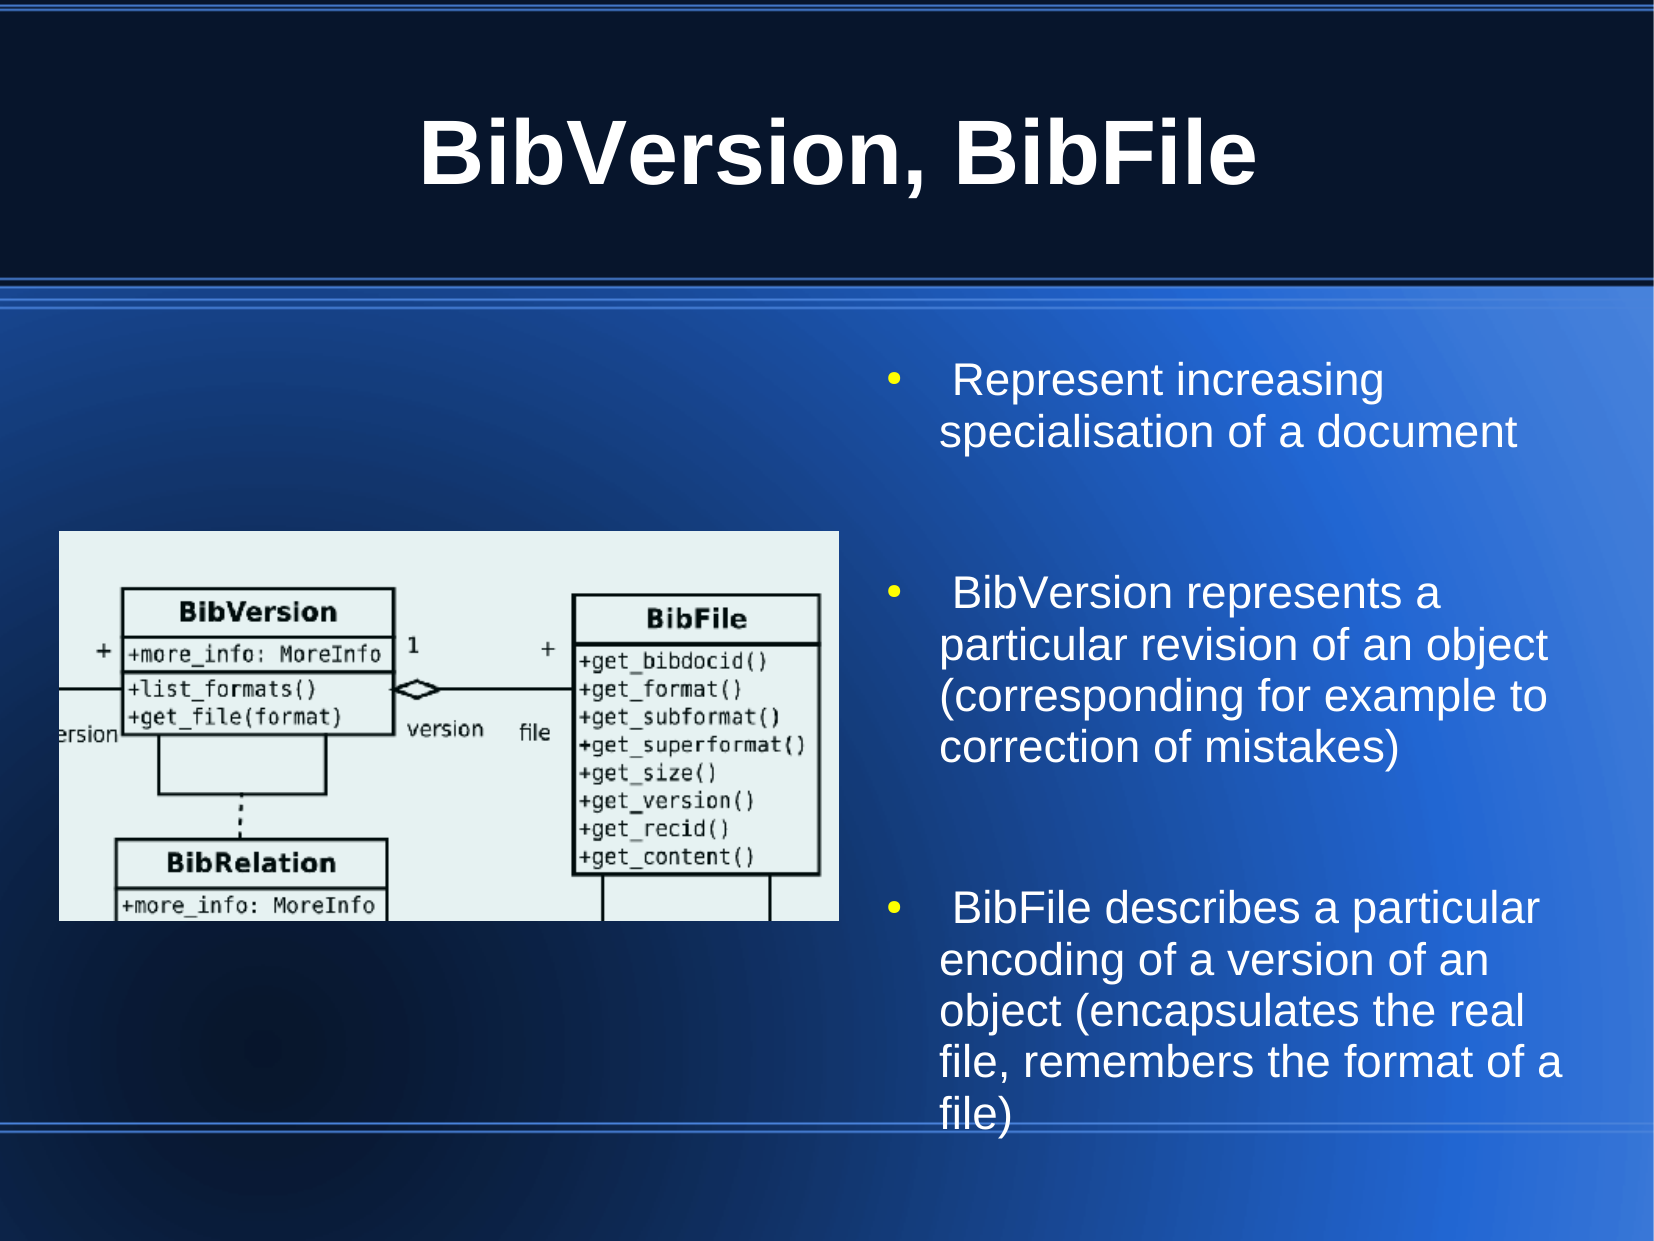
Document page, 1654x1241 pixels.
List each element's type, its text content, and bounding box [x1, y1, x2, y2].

title BibVersion, BibFile [82, 49, 1571, 257]
list Represent increasing specialisation of a document BibVersion represents a particular revision of an object (corresponding for example to correction of mistakes) BibFile describes a particular encoding of a version of an object (encapsulates the real file, remembers the format of a file) [868, 354, 1595, 1173]
picture [0, 0, 1654, 1241]
